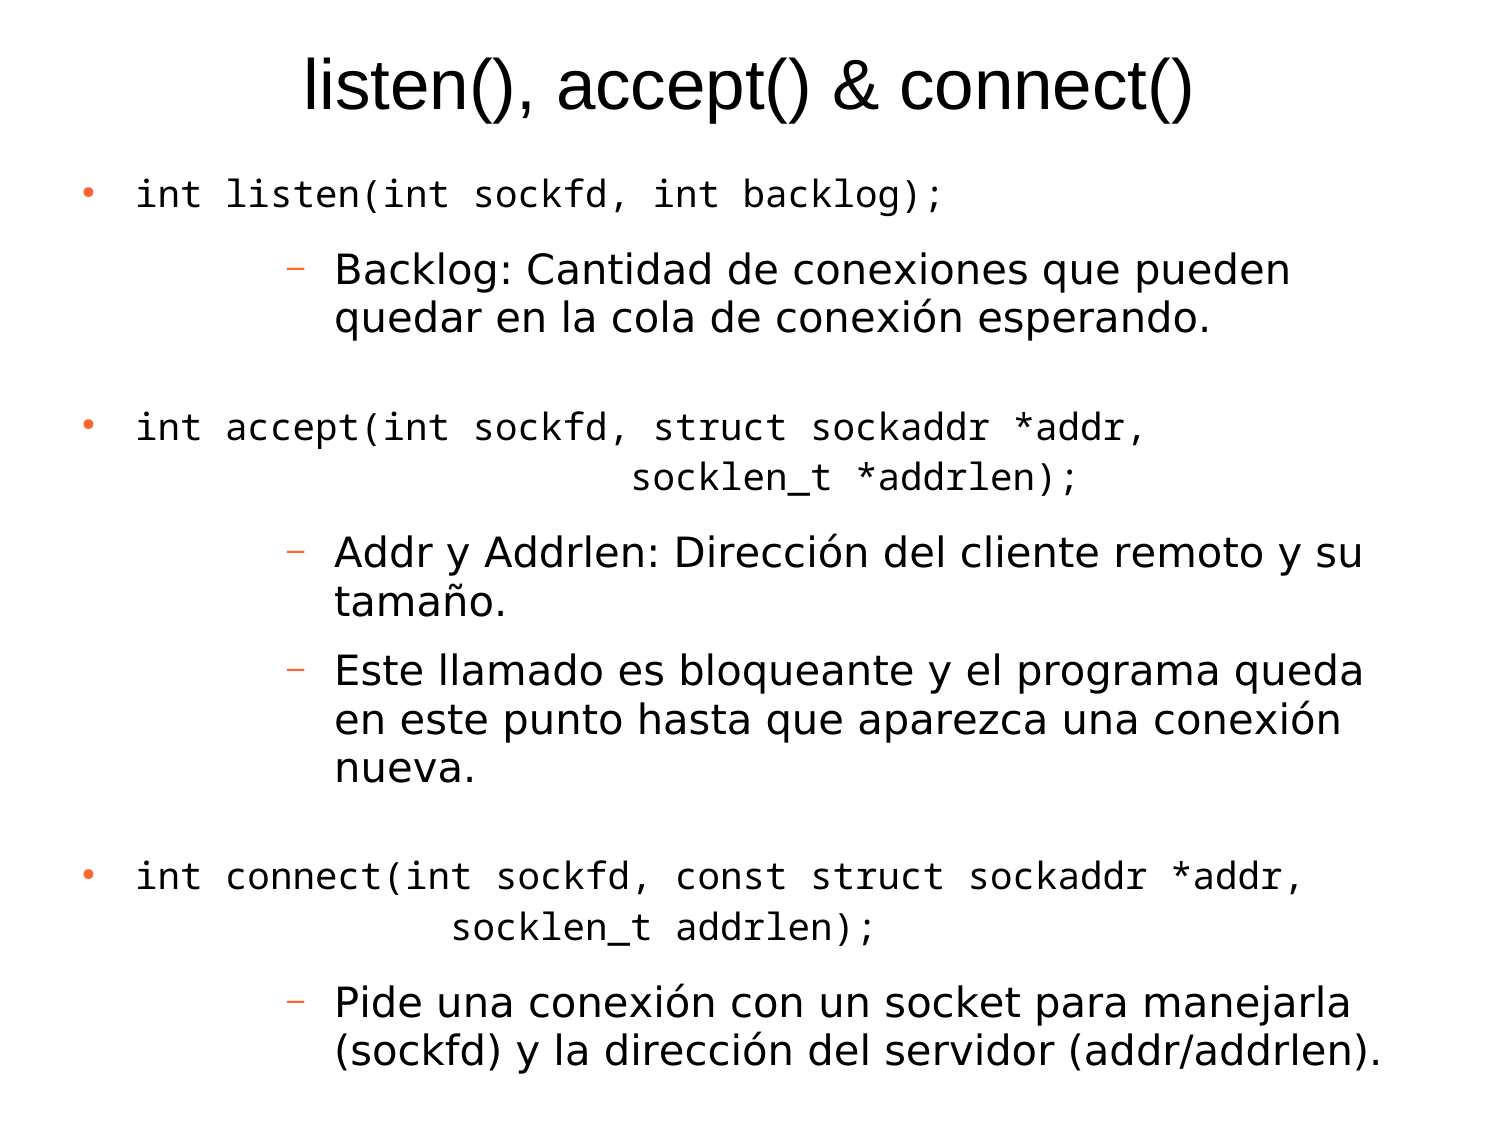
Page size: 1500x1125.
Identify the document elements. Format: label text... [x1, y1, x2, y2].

title listen(), accept() & connect() [75, 15, 1425, 154]
list int listen(int sockfd, int backlog); Backlog: Cantidad de conexiones que pueden quedar en la cola de conexión esperando. int accept(int sockfd, struct sockaddr *addr, socklen_t *addrlen); Addr y Addrlen: Dirección del cliente remoto y su tamaño. Este llamado es bloqueante y el programa queda en este punto hasta que aparezca una conexión nueva. int connect(int sockfd, const struct sockaddr *addr, socklen_t addrlen); Pide una conexión con un socket para manejarla (sockfd) y la dirección del servidor (addr/addrlen). [64, 167, 1418, 1039]
